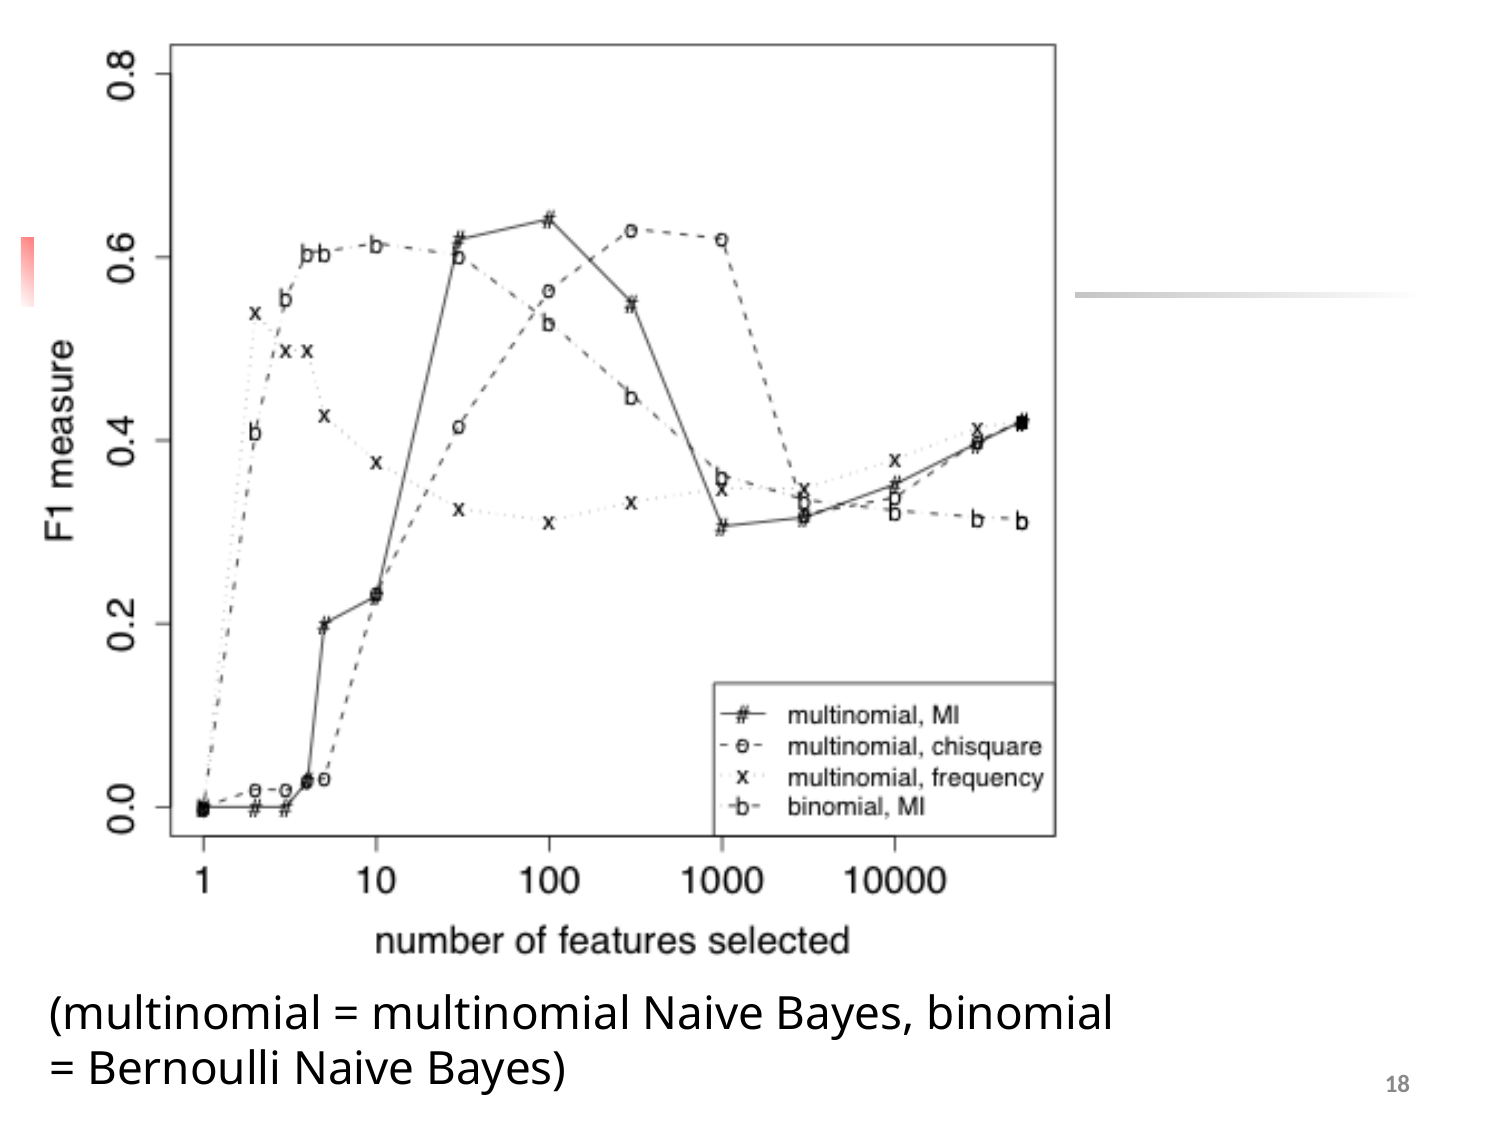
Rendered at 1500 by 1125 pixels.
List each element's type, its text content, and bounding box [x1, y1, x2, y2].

picture [34, 22, 1075, 965]
text_box (multinomial = multinomial Naive Bayes, binomial = Bernoulli Naive Bayes) [34, 975, 1459, 1103]
